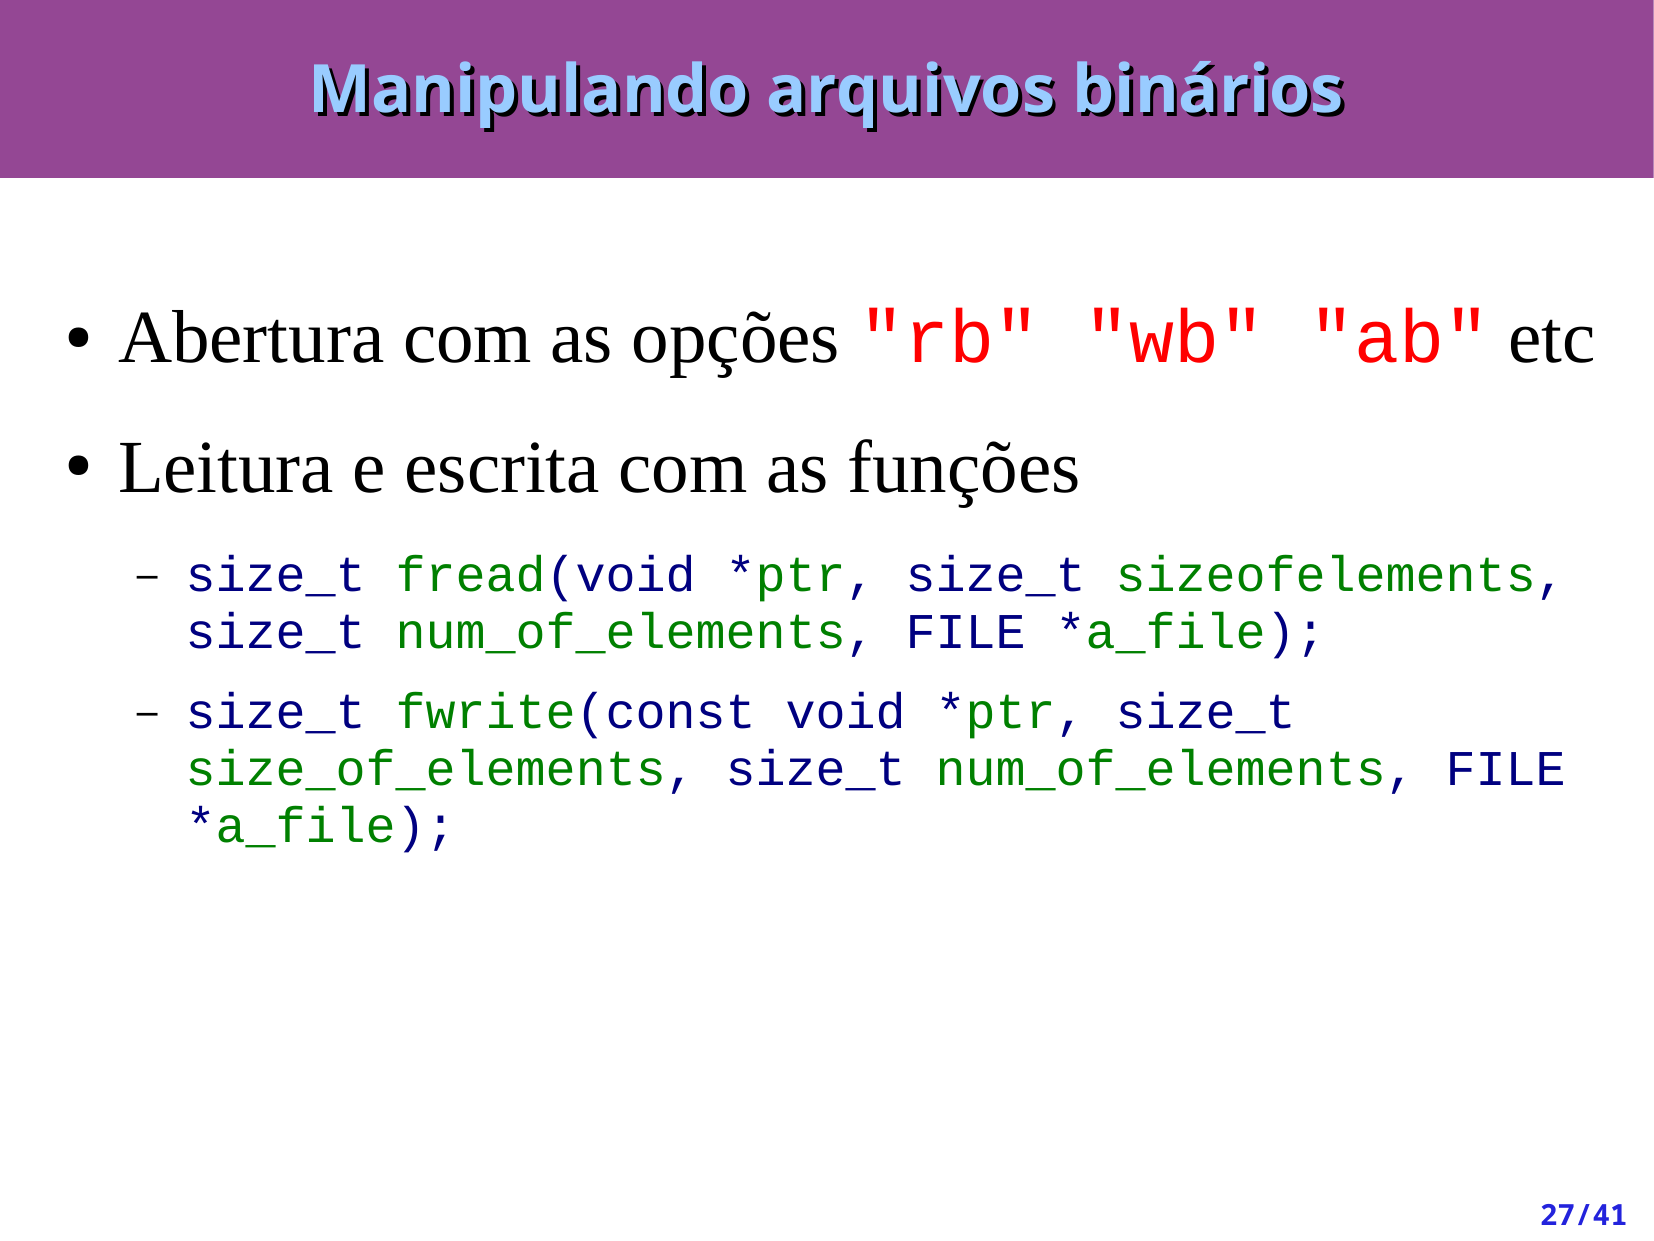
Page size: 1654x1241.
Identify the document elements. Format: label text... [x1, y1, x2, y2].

list Abertura com as opções "rb" "wb" "ab" etc Leitura e escrita com as funções size_t fread(void *ptr, size_t sizeofelements, size_t num_of_elements, FILE *a_file); size_t fwrite(const void *ptr, size_t size_of_elements, size_t num_of_elements, FILE *a_file); [47, 295, 1613, 1114]
title Manipulando arquivos binários [82, 0, 1571, 176]
